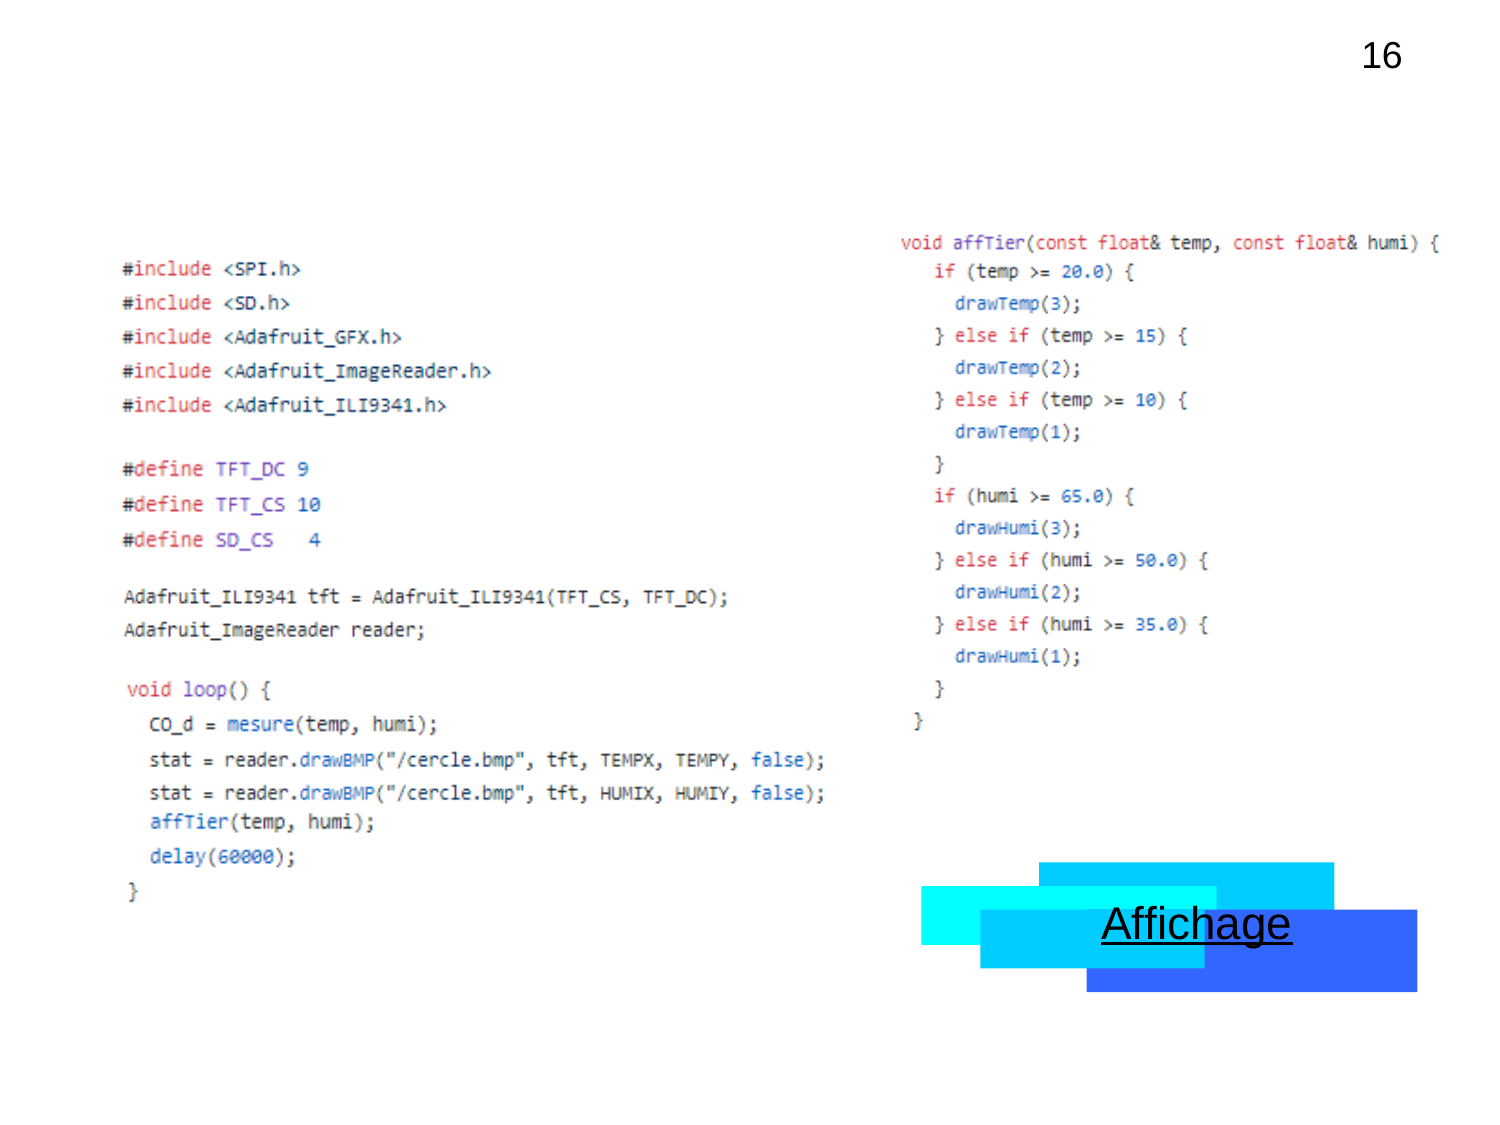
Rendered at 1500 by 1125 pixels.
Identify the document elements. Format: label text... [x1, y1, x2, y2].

text_box [921, 862, 1418, 993]
picture [112, 449, 340, 567]
picture [119, 672, 839, 910]
picture [118, 259, 507, 438]
text_box Affichage [1086, 886, 1312, 957]
picture [891, 230, 1453, 745]
text_box 16 [1346, 23, 1453, 84]
picture [118, 578, 741, 650]
